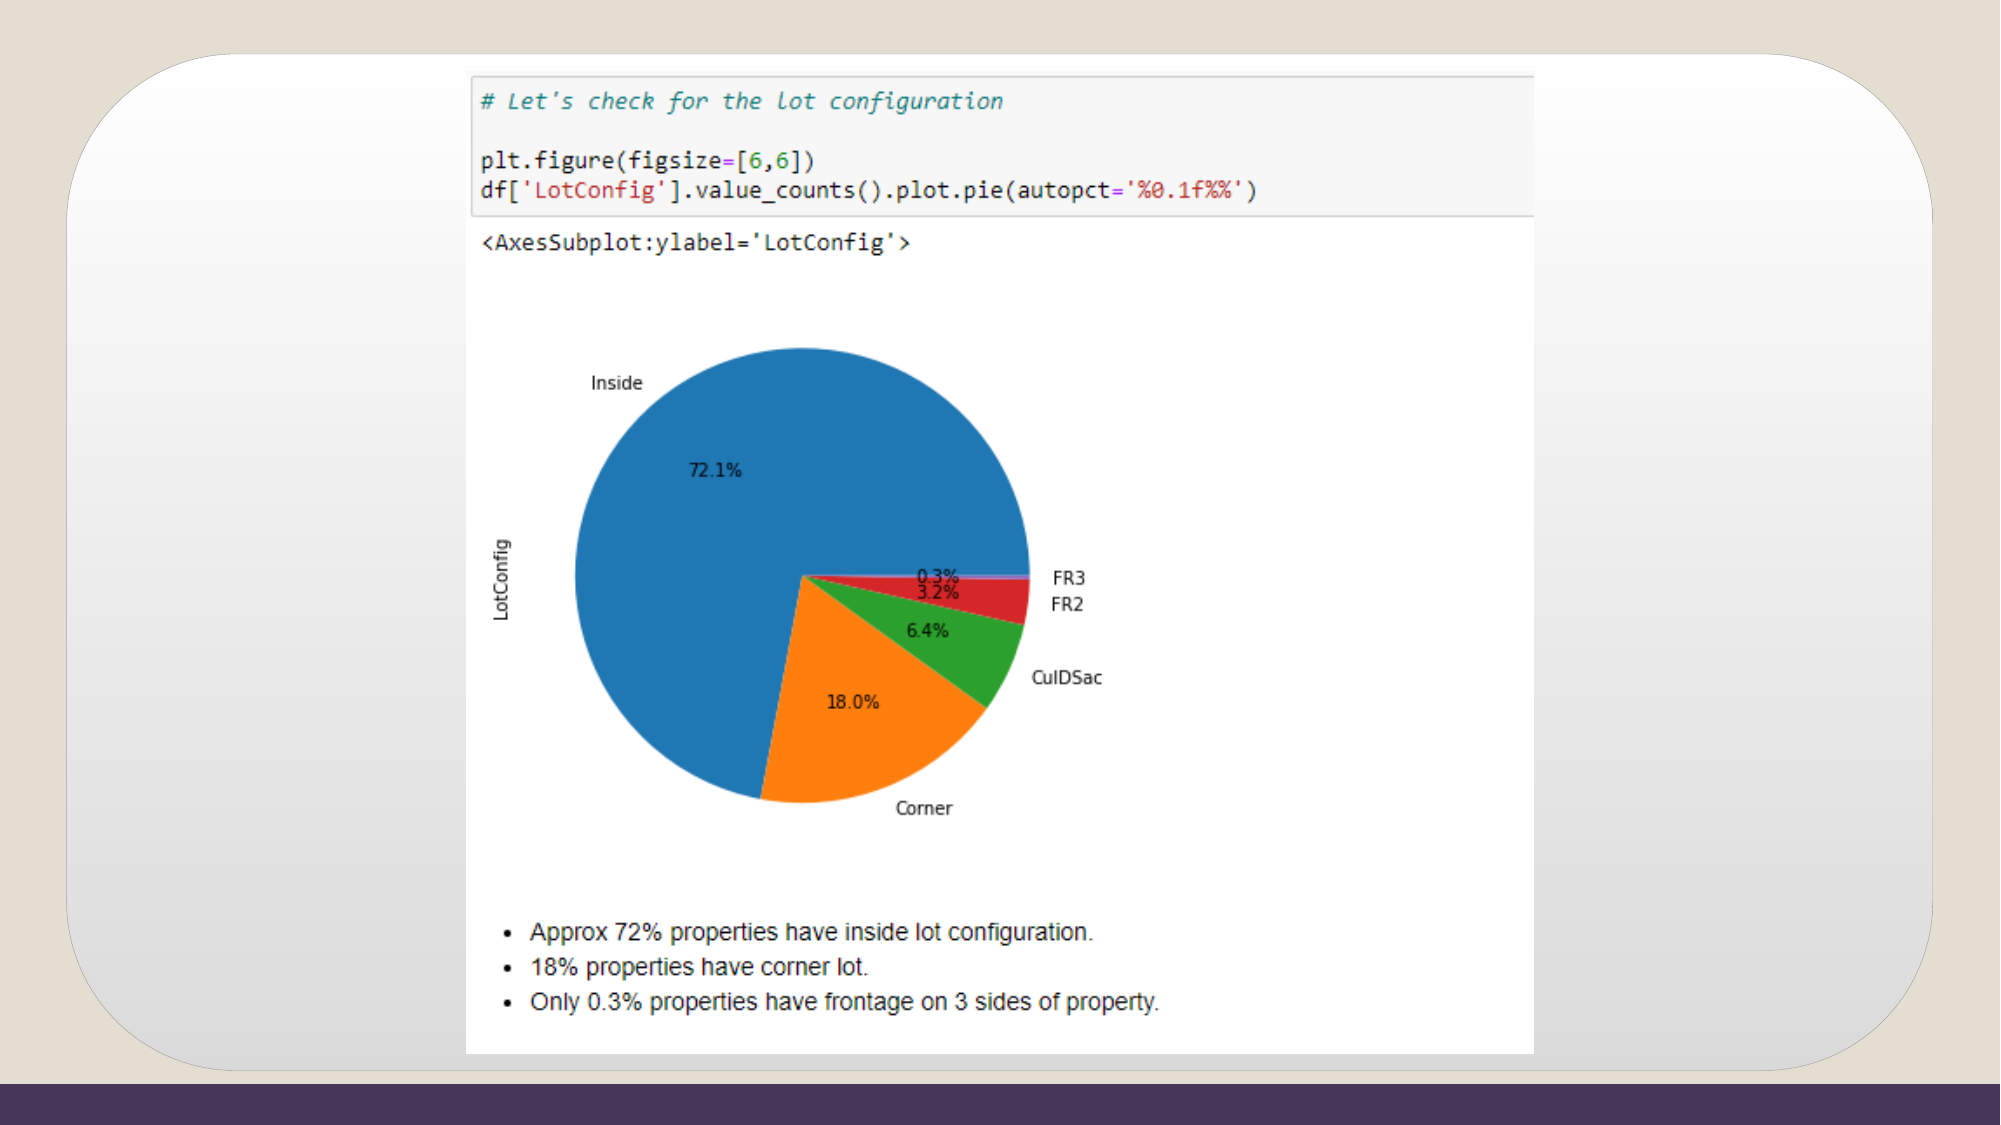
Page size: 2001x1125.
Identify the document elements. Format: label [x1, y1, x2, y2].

picture [466, 71, 1534, 1054]
text_box [0, 1084, 2000, 1125]
